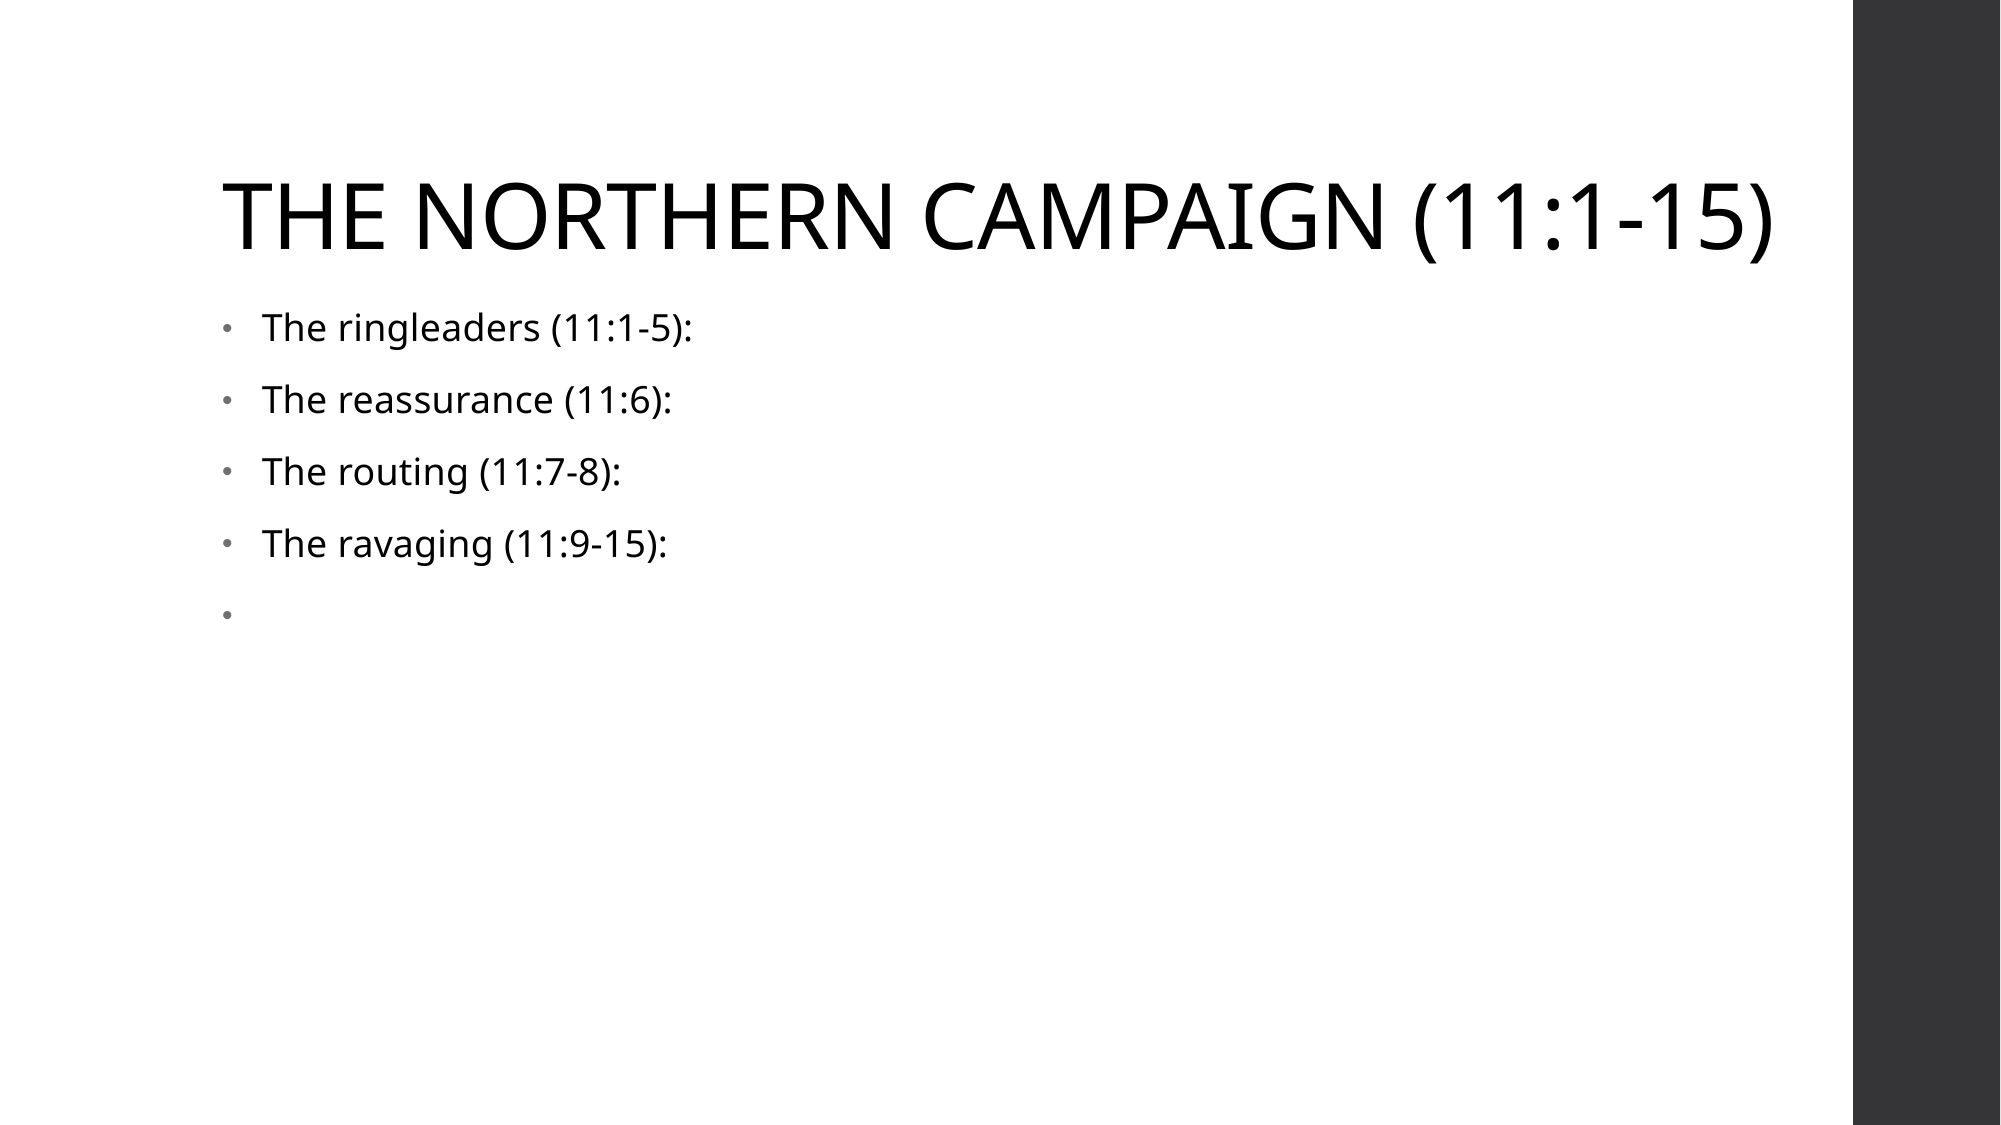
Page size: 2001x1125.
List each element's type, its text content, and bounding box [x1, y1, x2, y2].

title THE NORTHERN CAMPAIGN (11:1-15) [206, 60, 1797, 278]
list The ringleaders (11:1-5): The reassurance (11:6): The routing (11:7-8): The ravaging (11:9-15): [206, 299, 1617, 1014]
